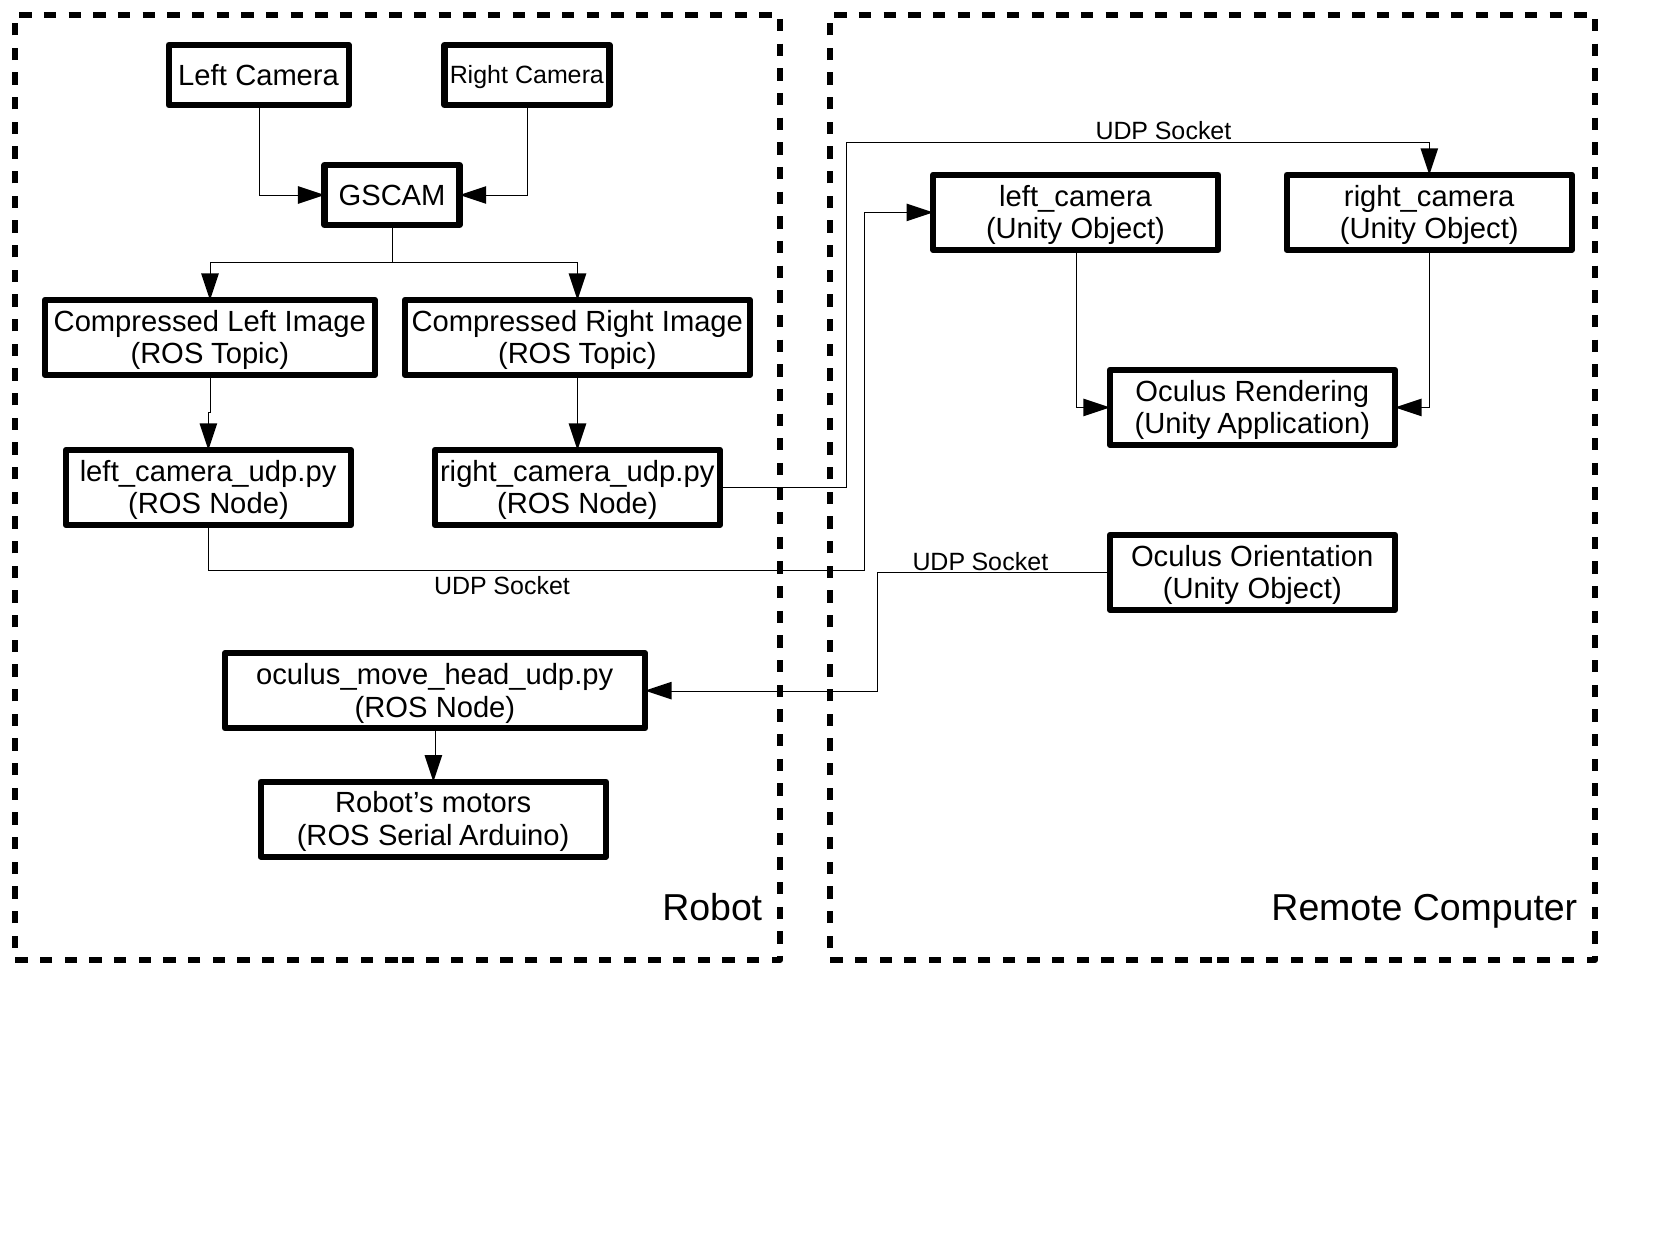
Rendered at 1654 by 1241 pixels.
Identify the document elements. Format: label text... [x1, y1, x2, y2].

text_box UDP Socket [419, 564, 586, 608]
text_box Remote Computer [829, 15, 1595, 961]
text_box UDP Socket [897, 540, 1064, 584]
text_box Robot [15, 15, 781, 961]
text_box UDP Socket [1080, 109, 1247, 153]
